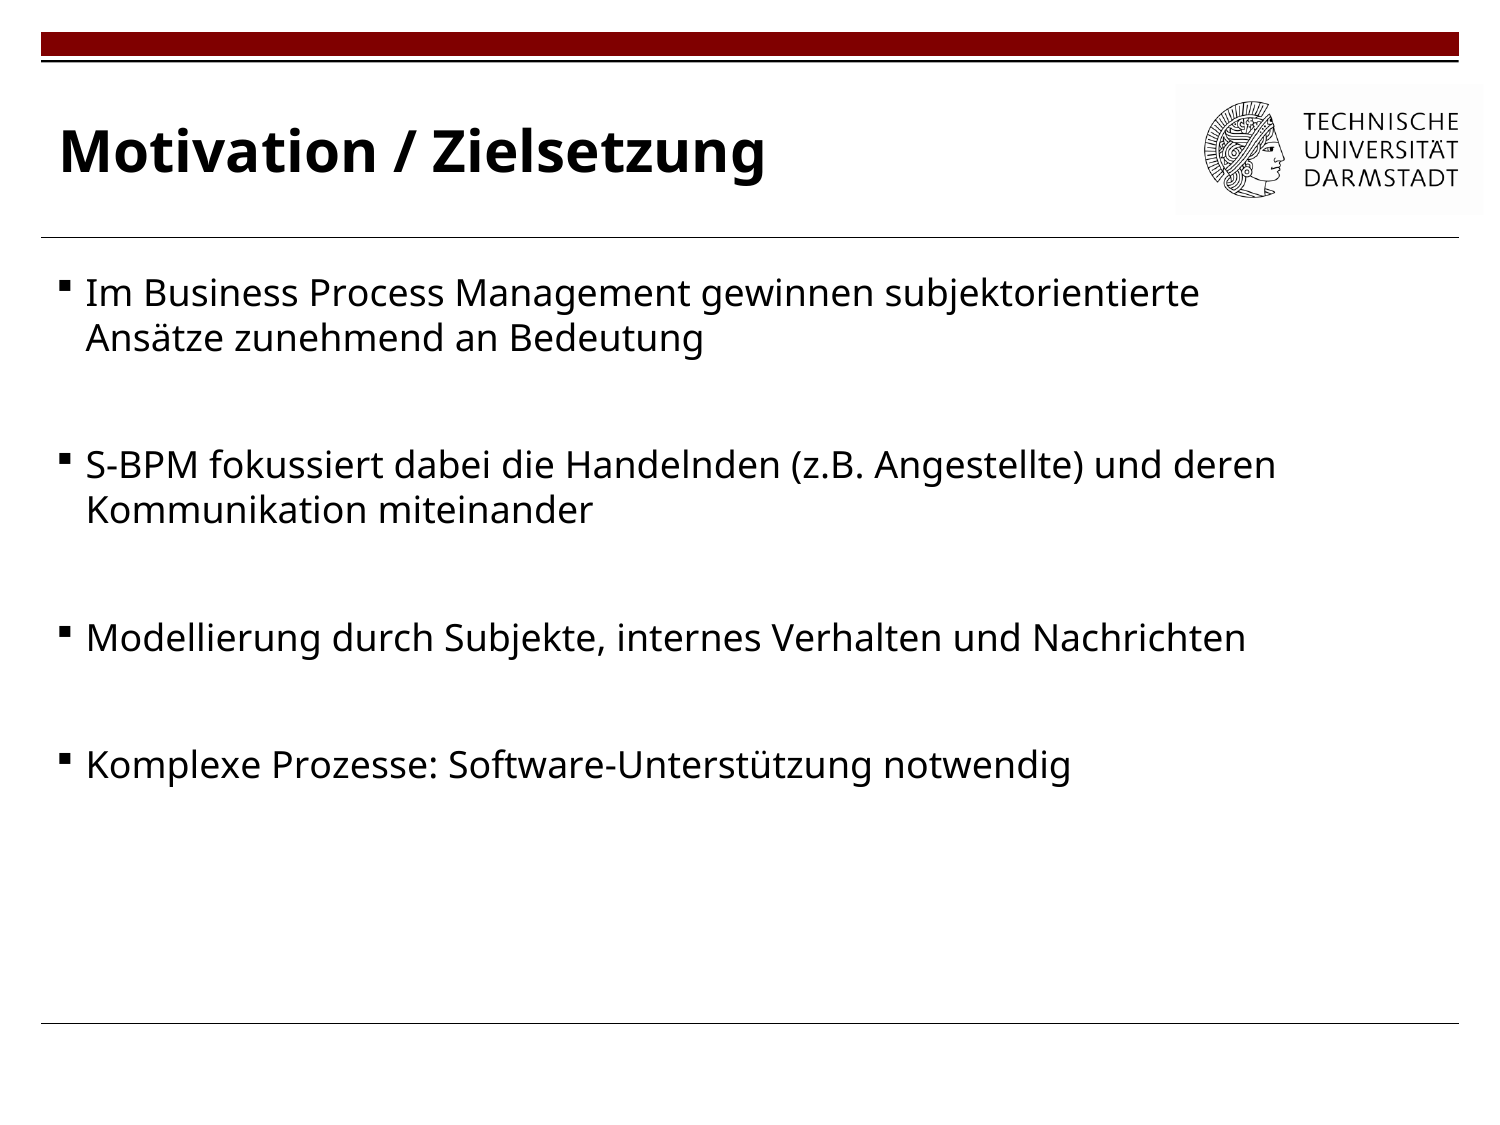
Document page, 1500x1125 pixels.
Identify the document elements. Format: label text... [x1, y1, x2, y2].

title Motivation / Zielsetzung [58, 80, 1187, 218]
list Im Business Process Management gewinnen subjektorientierte Ansätze zunehmend an Bedeutung S-BPM fokussiert dabei die Handelnden (z.B. Angestellte) und deren Kommunikation miteinander Modellierung durch Subjekte, internes Verhalten und Nachrichten Komplexe Prozesse: Software-Unterstützung notwendig [41, 261, 1329, 1000]
picture [1187, 84, 1484, 215]
